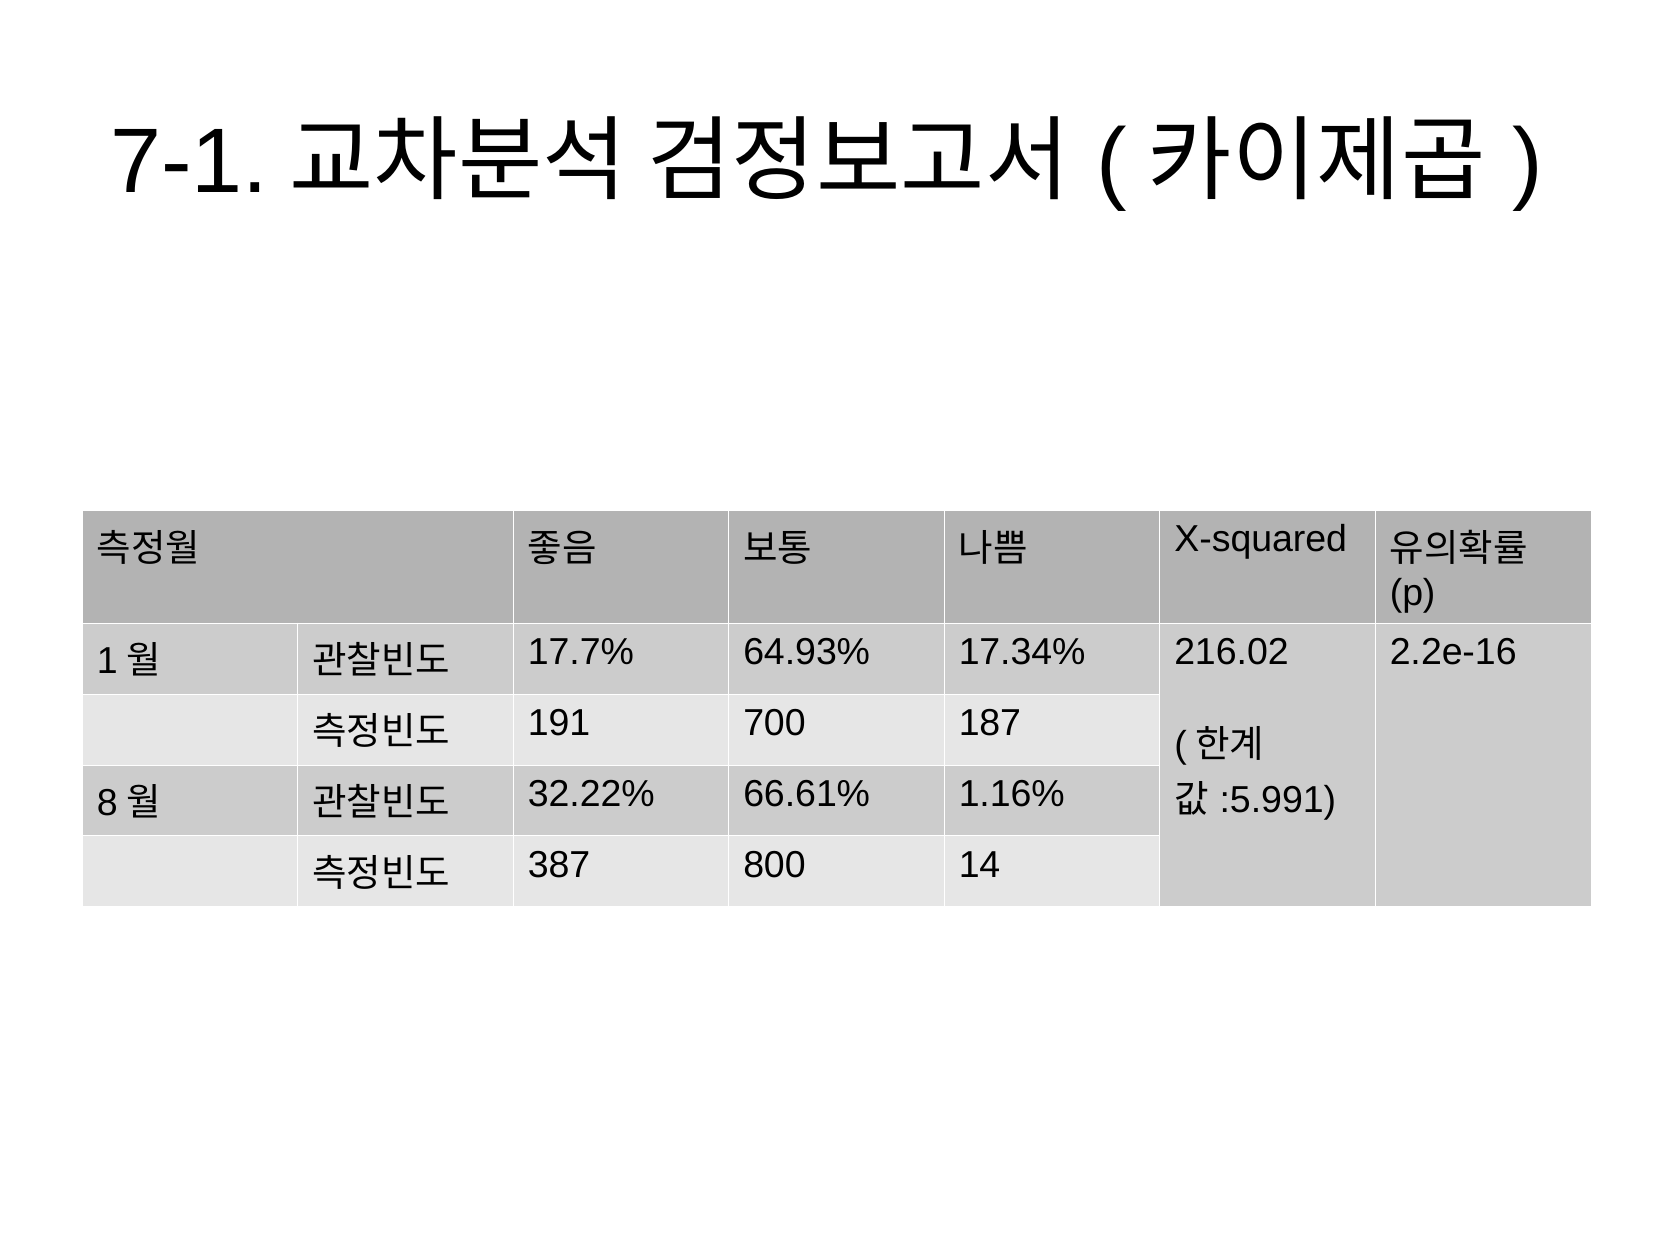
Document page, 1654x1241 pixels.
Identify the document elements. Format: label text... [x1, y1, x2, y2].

table_header 유의확률(p) [1376, 511, 1591, 623]
table_cell 216.02 (한계값:5.991) [1160, 624, 1375, 906]
table_header 보통 [729, 511, 944, 623]
table_cell 14 [945, 836, 1159, 906]
table_cell 17.34% [945, 624, 1159, 694]
table_header 측정월 [83, 511, 513, 623]
table_cell 8월 [83, 766, 297, 835]
table_cell 관찰빈도 [298, 624, 513, 694]
table_cell 387 [514, 836, 728, 906]
table_header 나쁨 [945, 511, 1159, 623]
table_cell [83, 836, 297, 906]
table_cell 32.22% [514, 766, 728, 835]
table_cell 2.2e-16 [1376, 624, 1591, 906]
table_cell 1월 [83, 624, 297, 694]
table_cell 관찰빈도 [298, 766, 513, 835]
table_header 좋음 [514, 511, 728, 623]
table_cell 187 [945, 695, 1159, 765]
title 7-1.교차분석 검정보고서(카이제곱) [82, 49, 1571, 257]
table_cell 측정빈도 [298, 836, 513, 906]
table_cell 측정빈도 [298, 695, 513, 765]
table_cell 64.93% [729, 624, 944, 694]
table_cell [83, 695, 297, 765]
table_cell 800 [729, 836, 944, 906]
table_cell 66.61% [729, 766, 944, 835]
table_header X-squared [1160, 511, 1375, 623]
table_cell 1.16% [945, 766, 1159, 835]
table_cell 700 [729, 695, 944, 765]
table_cell 17.7% [514, 624, 728, 694]
table_cell 191 [514, 695, 728, 765]
